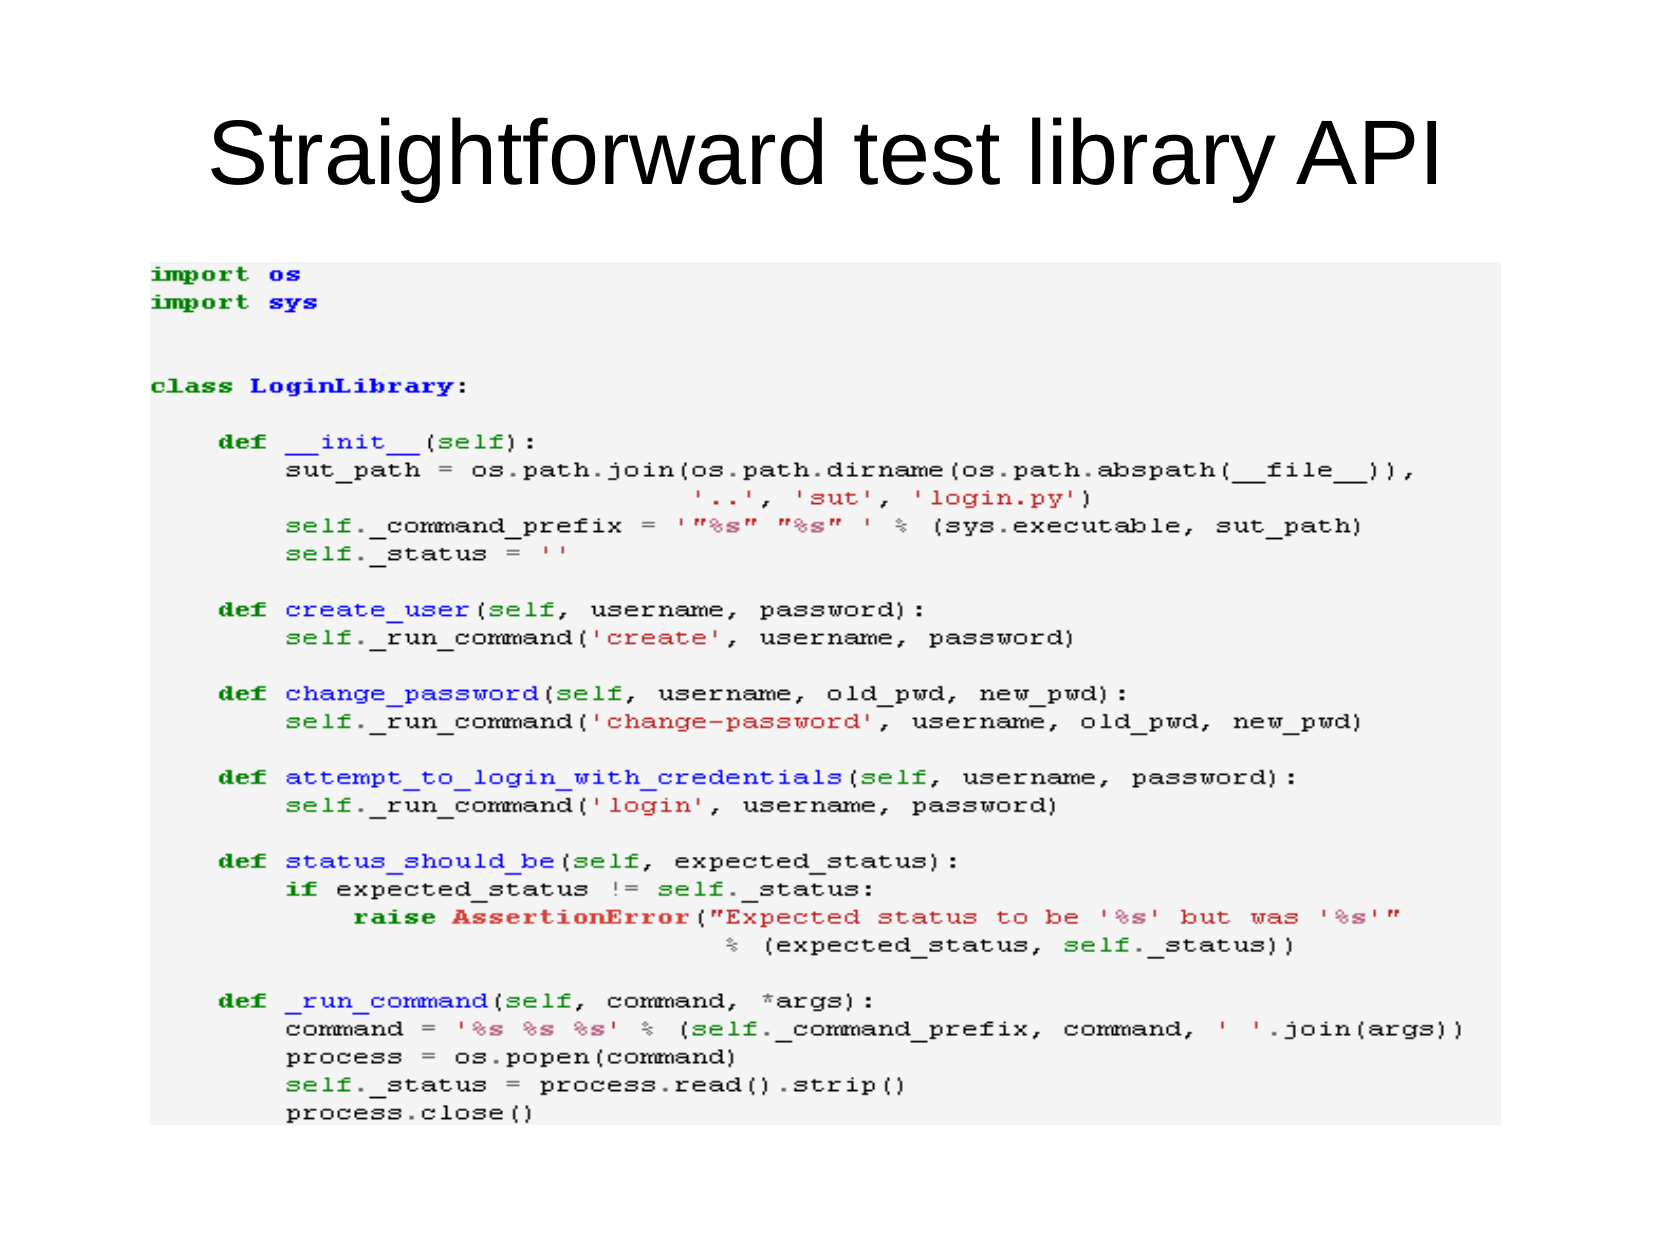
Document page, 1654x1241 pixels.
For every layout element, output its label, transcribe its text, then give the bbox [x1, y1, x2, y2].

title Straightforward test library API [82, 49, 1571, 257]
picture [150, 262, 1501, 1126]
